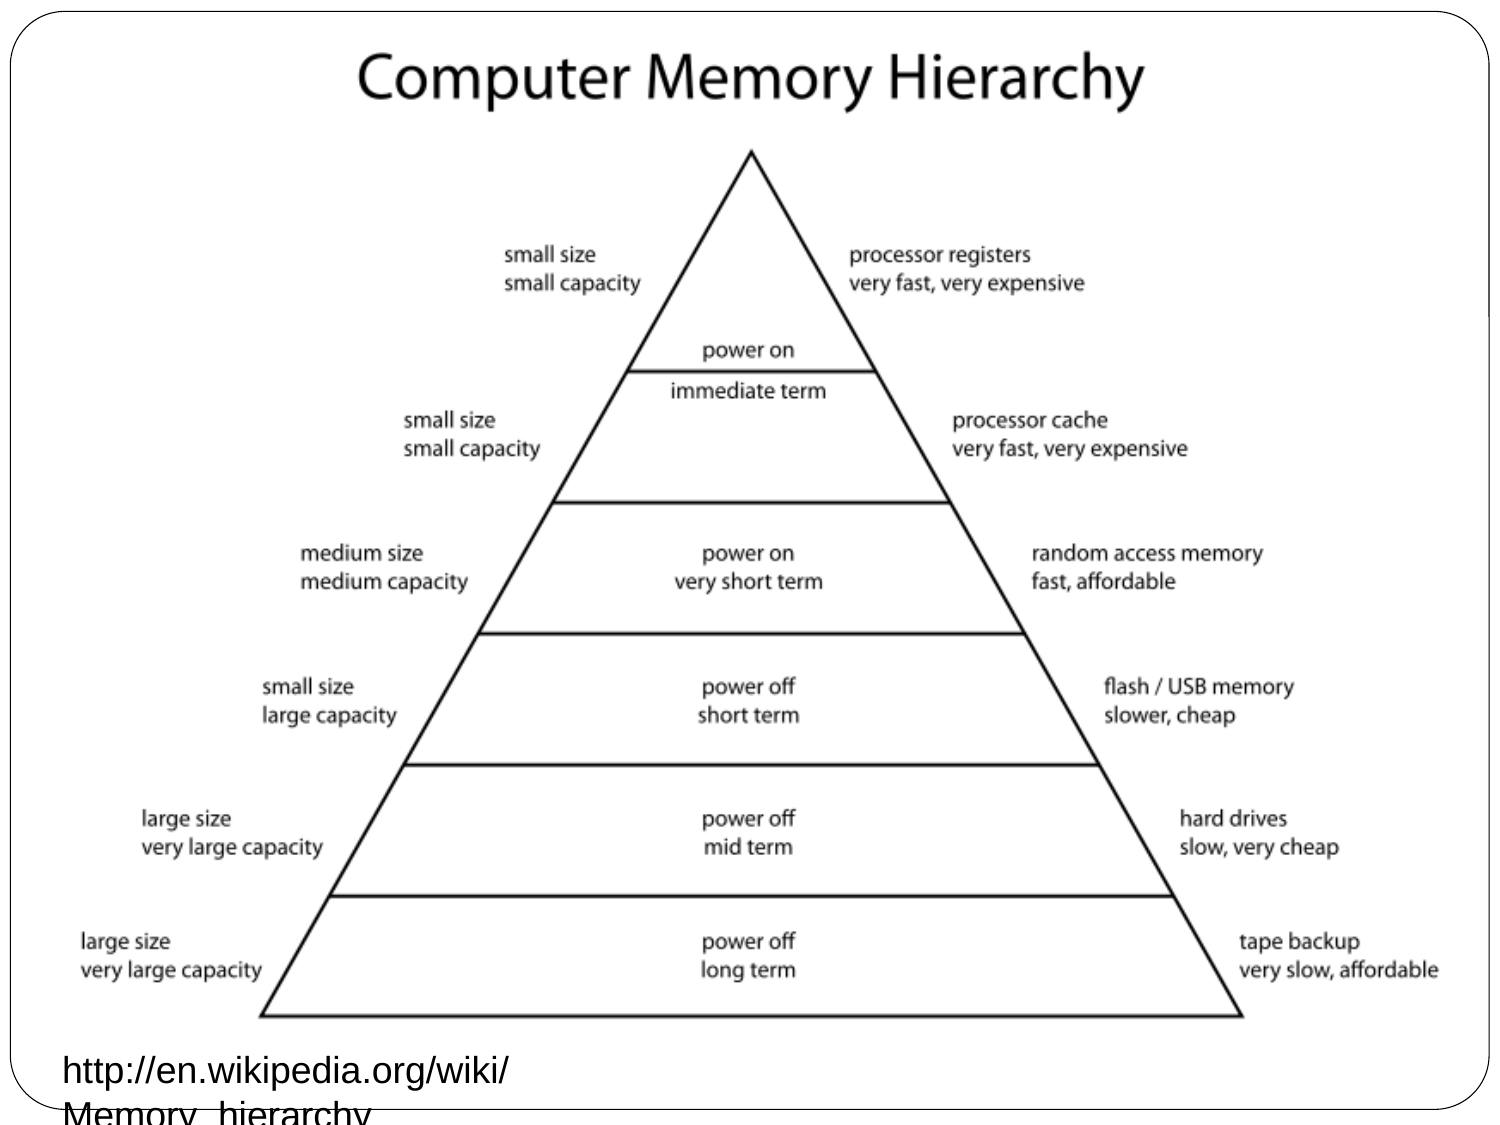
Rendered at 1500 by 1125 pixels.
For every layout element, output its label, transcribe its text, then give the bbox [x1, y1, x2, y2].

text_box http://en.wikipedia.org/wiki/Memory_hierarchy [47, 1038, 832, 1099]
picture [59, 23, 1453, 1028]
